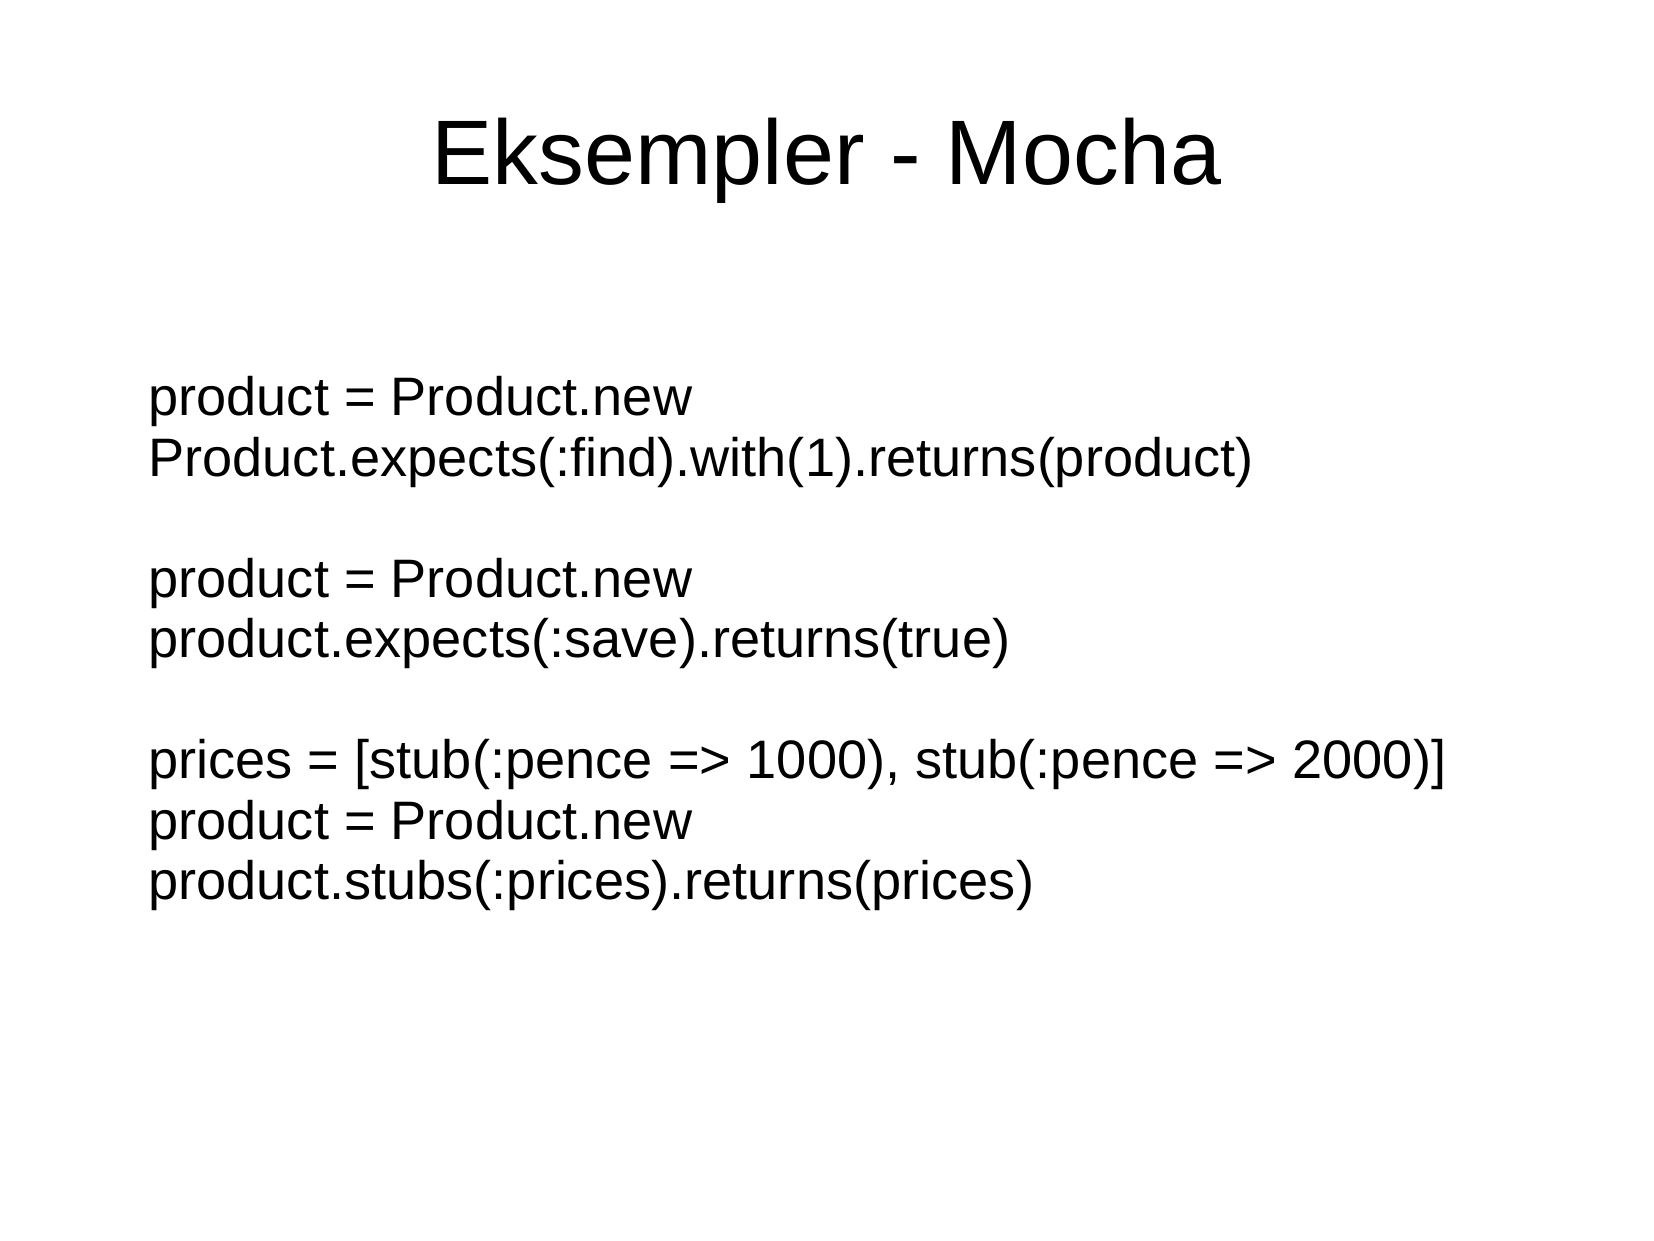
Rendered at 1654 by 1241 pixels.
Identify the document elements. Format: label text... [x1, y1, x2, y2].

subtitle product = Product.new Product.expects(:find).with(1).returns(product) product = Product.new product.expects(:save).returns(true) prices = [stub(:pence => 1000), stub(:pence => 2000)] product = Product.new product.stubs(:prices).returns(prices) [118, 290, 1571, 1109]
title Eksempler - Mocha [82, 49, 1571, 257]
